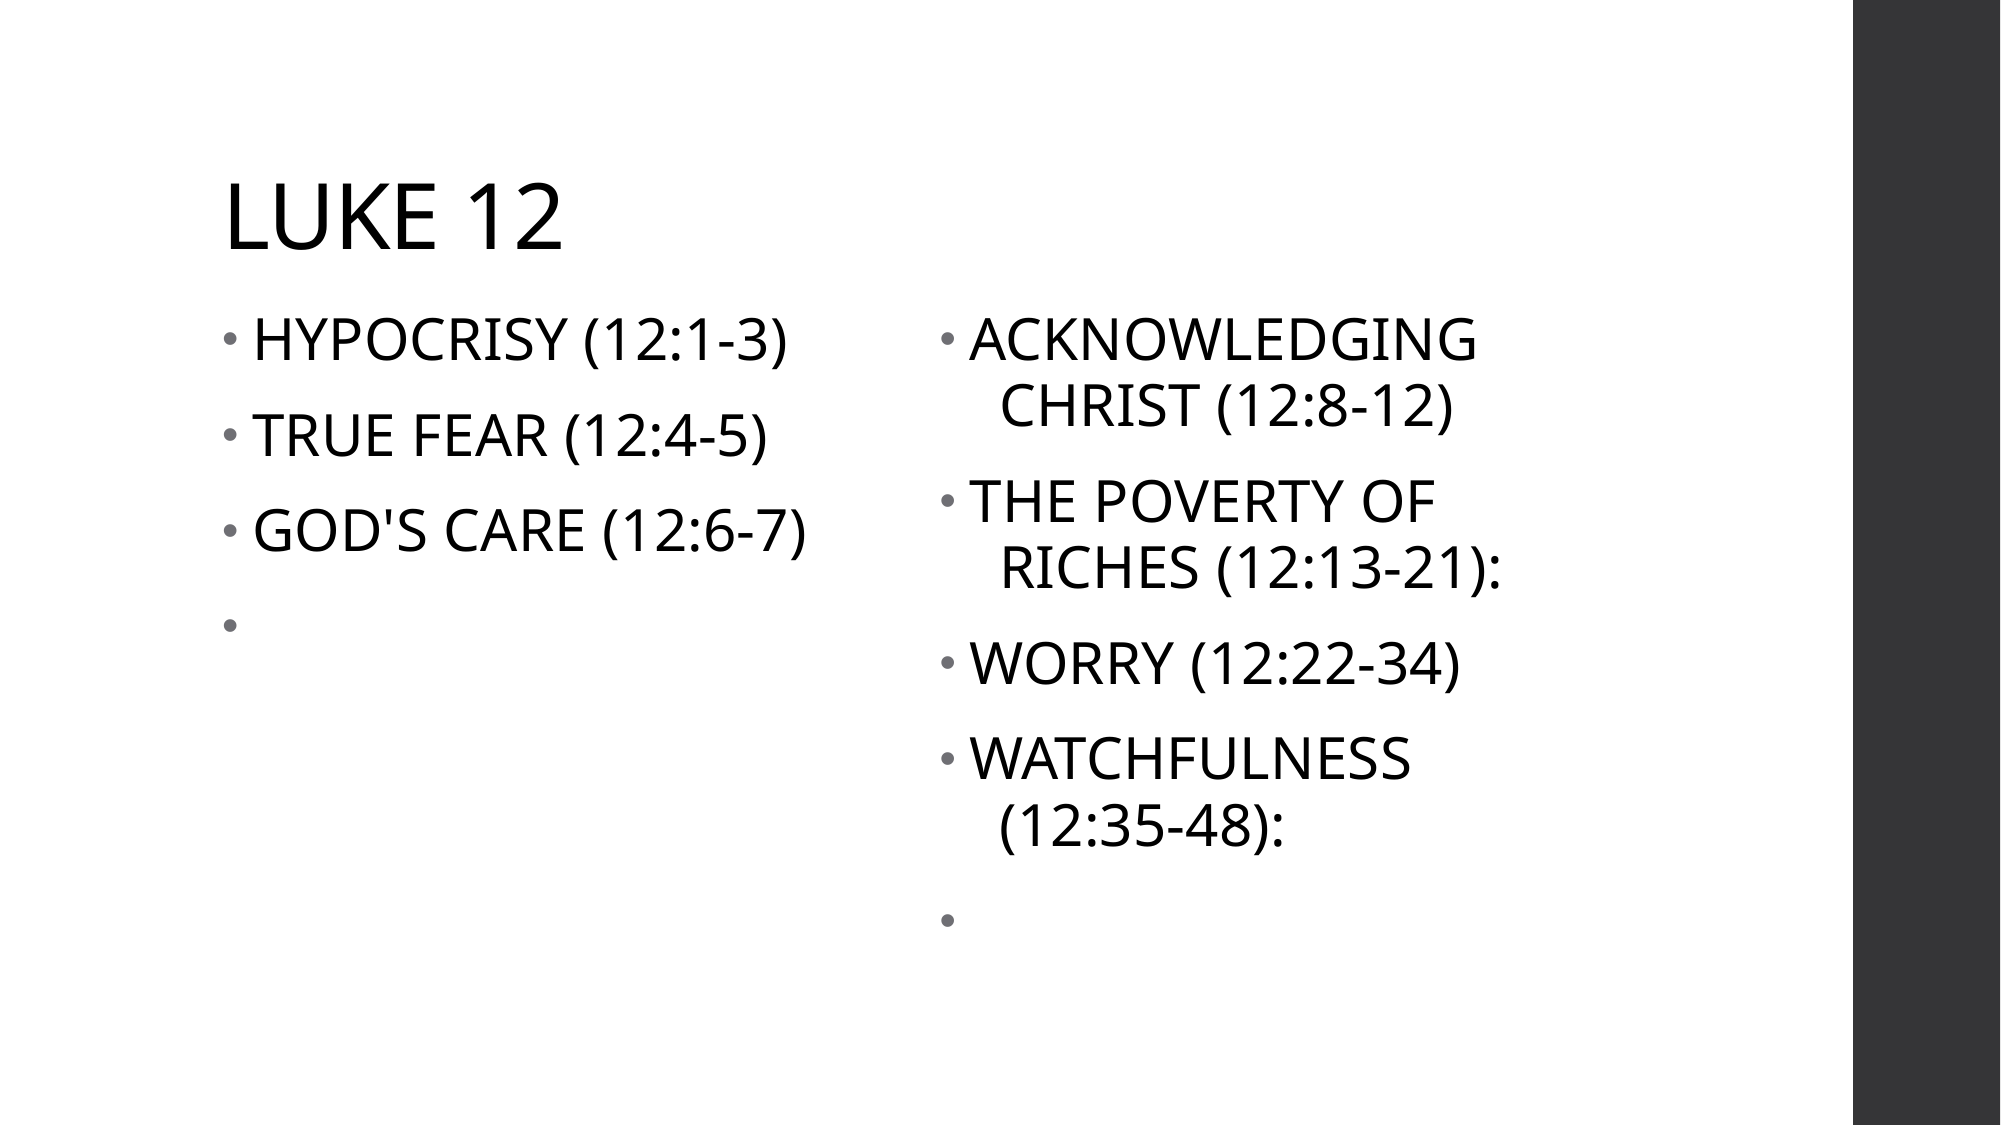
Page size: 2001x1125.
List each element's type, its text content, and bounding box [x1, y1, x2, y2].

title LUKE 12 [206, 60, 1797, 278]
list HYPOCRISY (12:1-3) TRUE FEAR (12:4-5) GOD'S CARE (12:6-7) [207, 299, 900, 1014]
list ACKNOWLEDGING CHRIST (12:8-12) THE POVERTY OF RICHES (12:13-21): WORRY (12:22-34) WATCHFULNESS (12:35-48): [924, 299, 1617, 1014]
